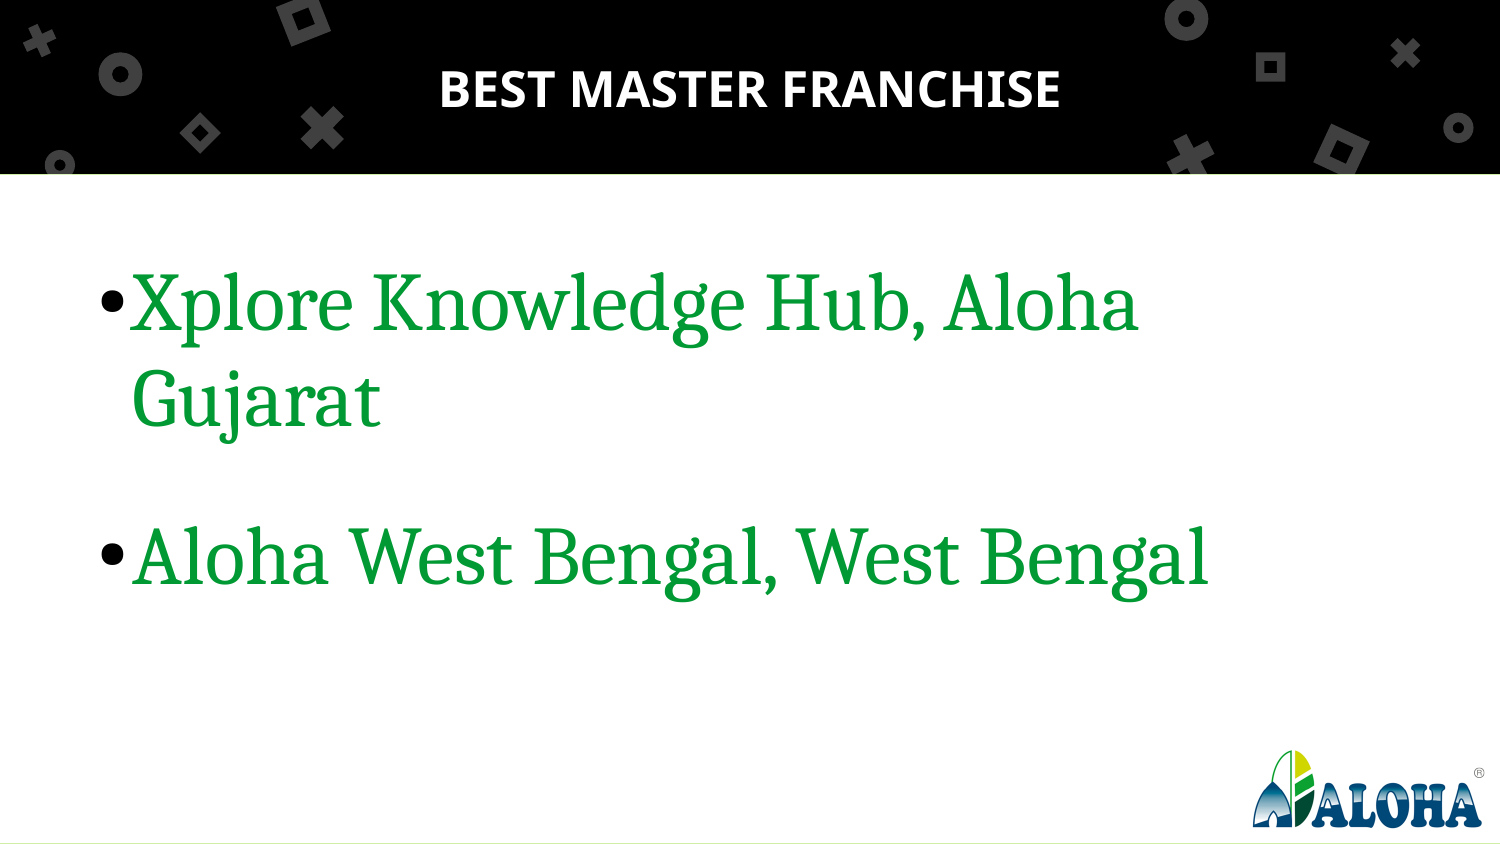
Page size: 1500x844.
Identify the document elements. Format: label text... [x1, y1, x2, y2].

text_box Xplore Knowledge Hub, Aloha Gujarat Aloha West Bengal, West Bengal [82, 248, 1418, 714]
text_box BEST MASTER FRANCHISE [75, 0, 1425, 175]
picture [1245, 744, 1489, 836]
